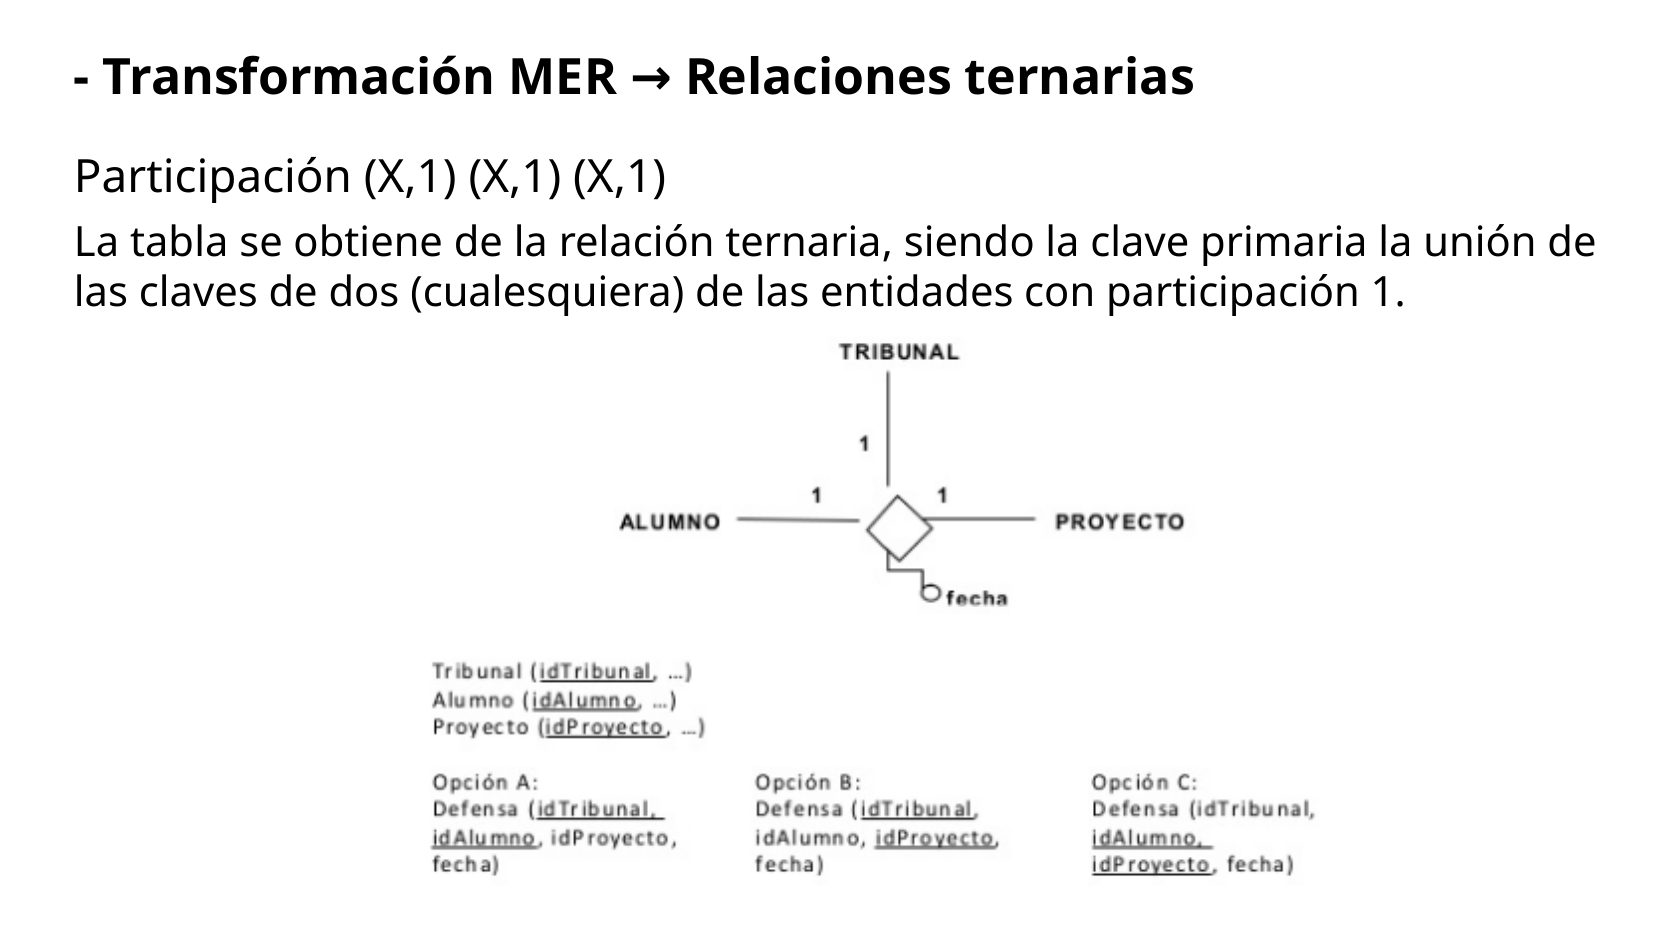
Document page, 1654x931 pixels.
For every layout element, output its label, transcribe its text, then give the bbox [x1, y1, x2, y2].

picture [401, 330, 1335, 886]
text_box - Transformación MER → Relaciones ternarias Participación (X,1) (X,1) (X,1) La tabla se obtiene de la relación ternaria, siendo la clave primaria la unión de las claves de dos (cualesquiera) de las entidades con participación 1. [59, 37, 1646, 815]
